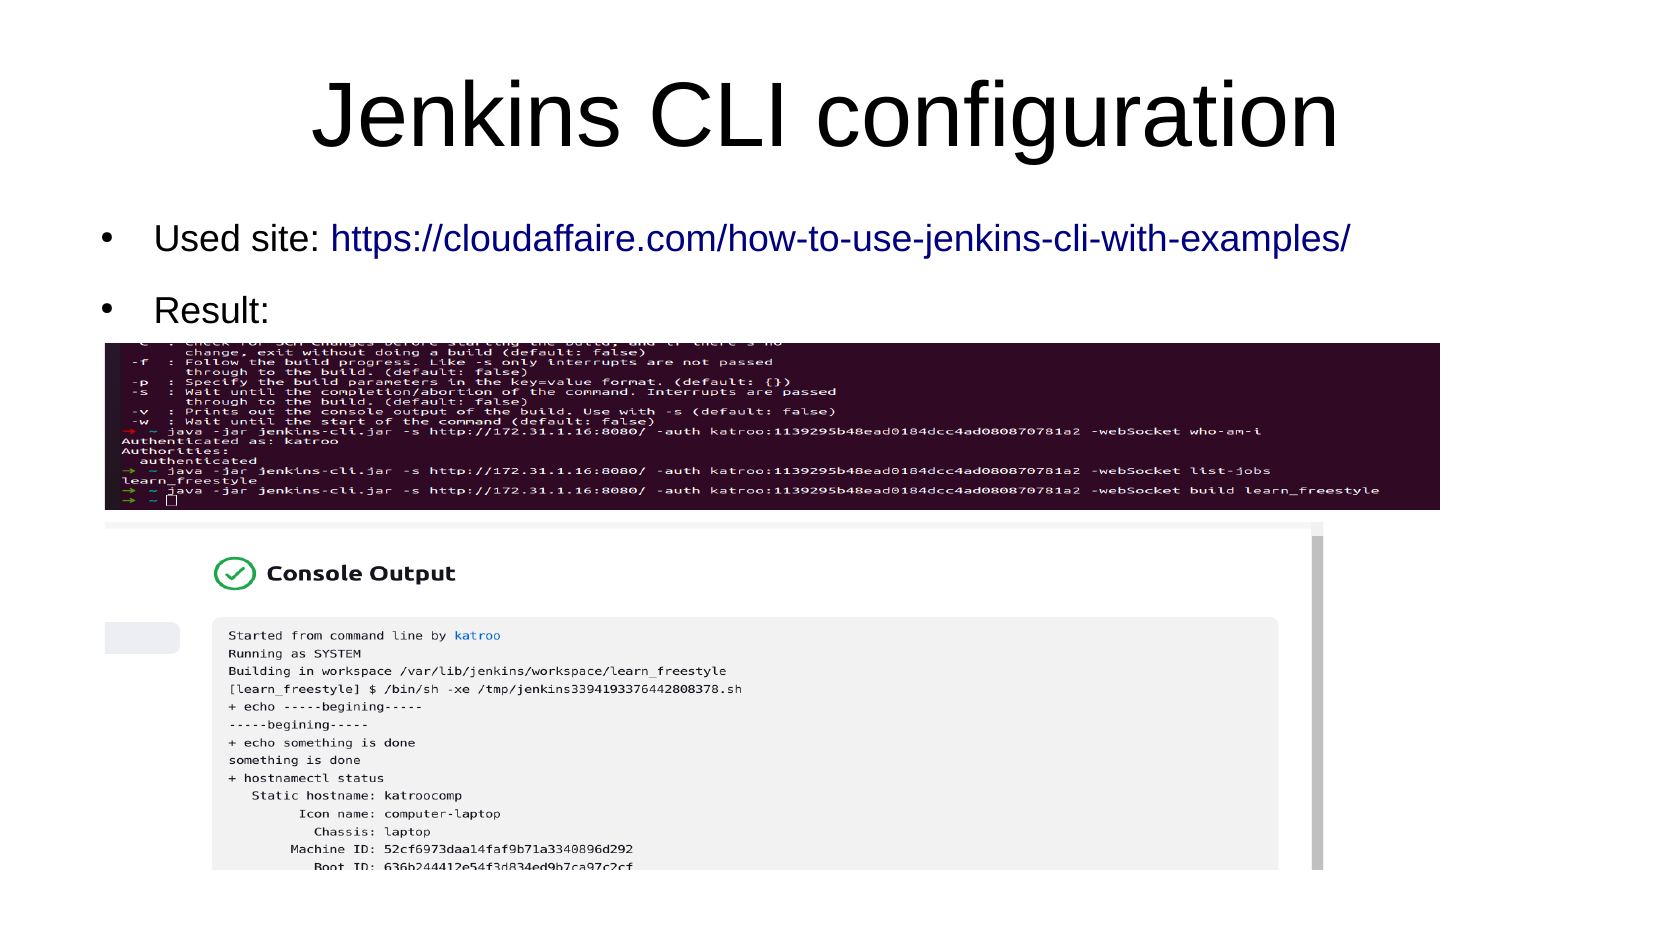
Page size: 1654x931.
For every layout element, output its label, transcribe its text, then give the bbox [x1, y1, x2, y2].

picture [104, 343, 1440, 511]
title Jenkins CLI configuration [82, 37, 1571, 193]
picture [104, 522, 1324, 870]
list Used site: https://cloudaffaire.com/how-to-use-jenkins-cli-with-examples/ Result: [82, 217, 1571, 758]
